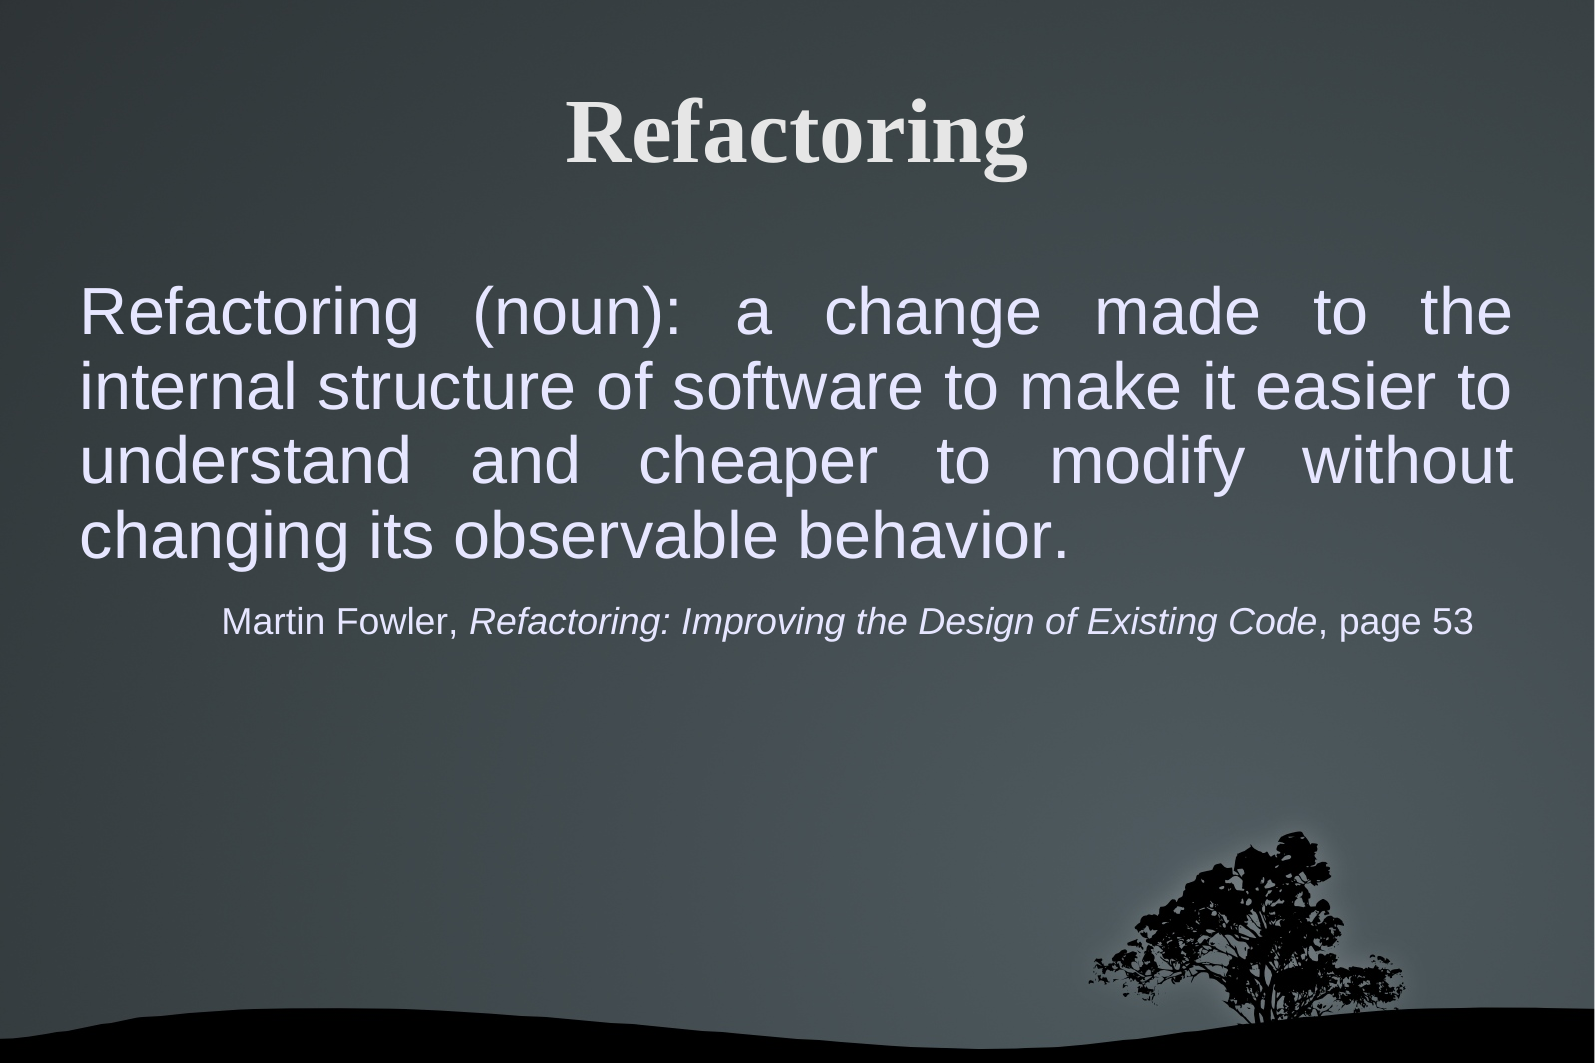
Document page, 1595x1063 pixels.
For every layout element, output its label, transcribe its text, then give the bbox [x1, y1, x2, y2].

text_box Martin Fowler, Refactoring: Improving the Design of Existing Code, page 53 [206, 592, 1544, 650]
subtitle Refactoring (noun): a change made to the internal structure of software to make it easier to understand and cheaper to modify without changing its observable behavior. [79, 256, 1515, 591]
picture [0, 0, 1595, 1063]
title Refactoring [79, 49, 1515, 213]
